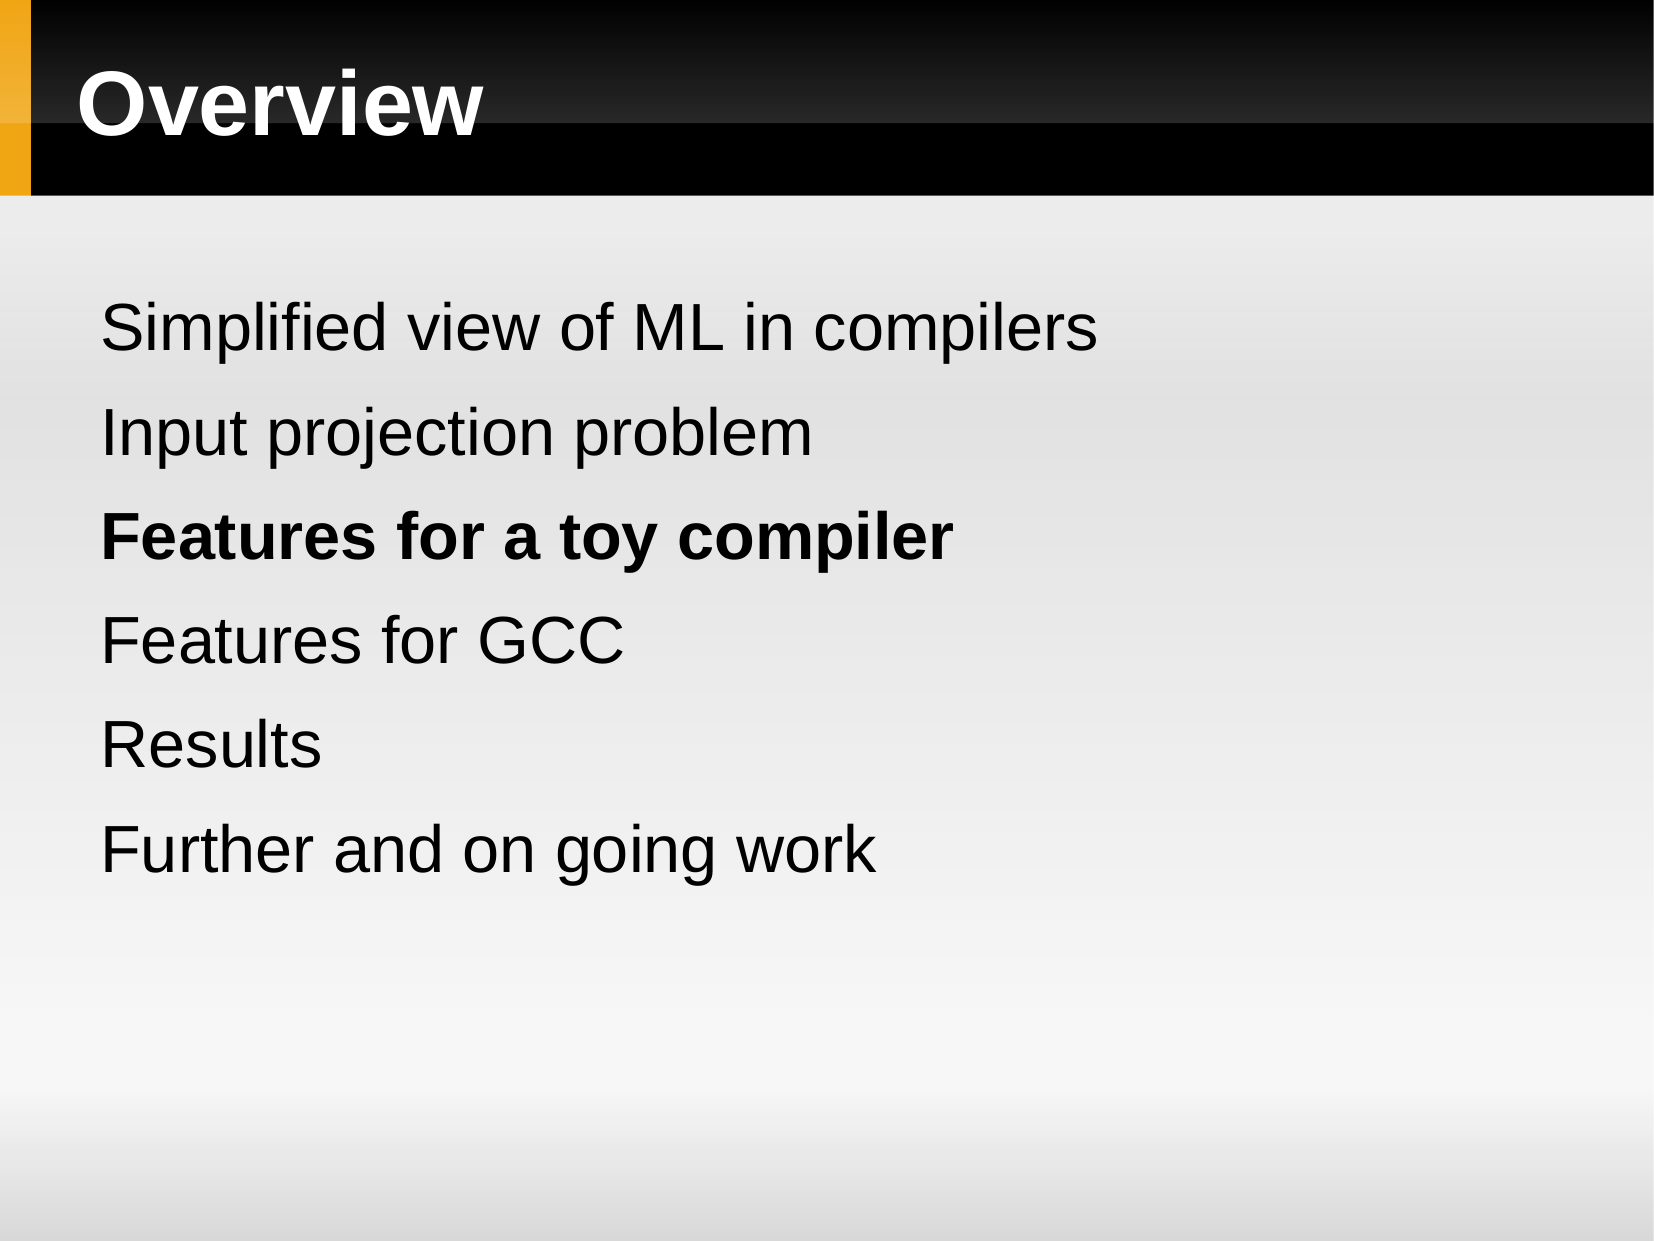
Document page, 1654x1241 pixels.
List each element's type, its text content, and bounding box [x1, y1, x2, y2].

list Simplified view of ML in compilers Input projection problem Features for a toy compiler Features for GCC Results Further and on going work [82, 290, 1571, 1109]
picture [0, 0, 1654, 1241]
title Overview [76, 0, 1565, 208]
